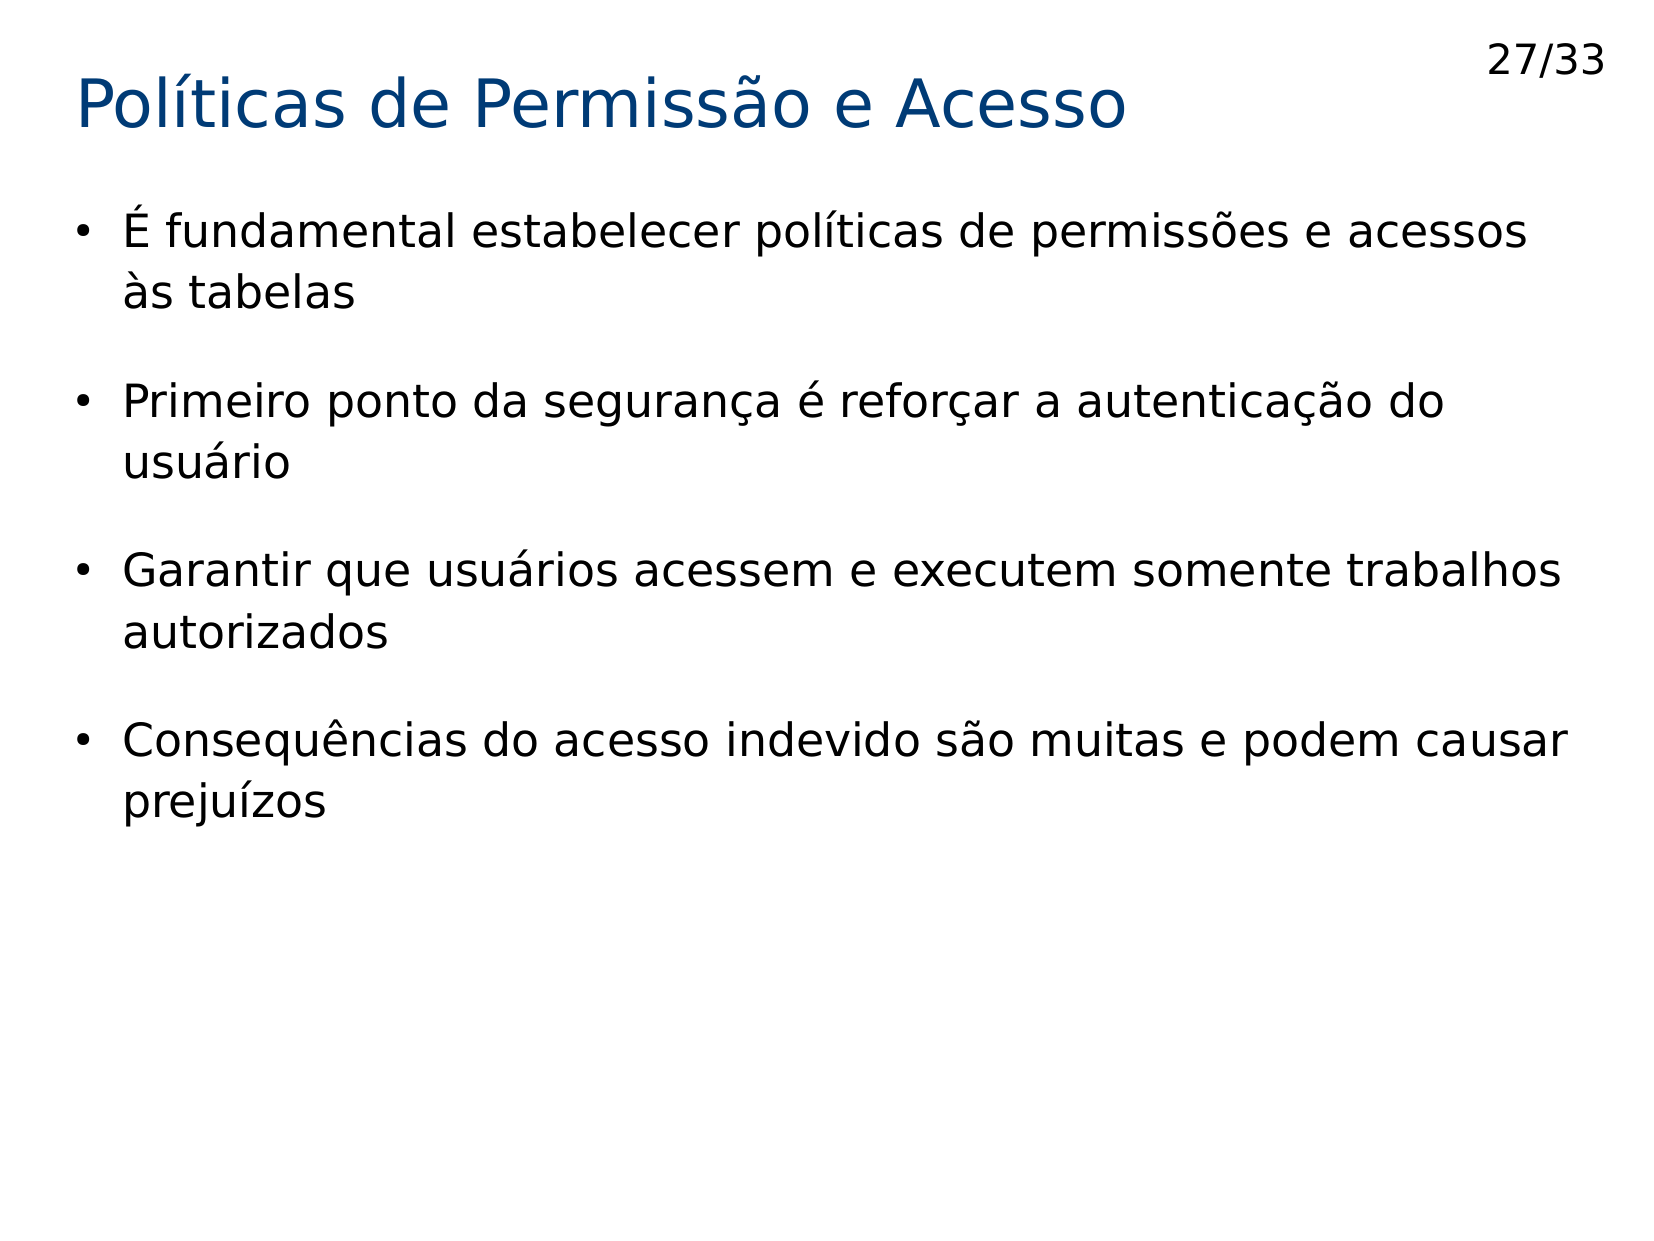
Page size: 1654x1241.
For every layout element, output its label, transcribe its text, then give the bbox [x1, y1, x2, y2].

title Políticas de Permissão e Acesso [75, 33, 1425, 175]
list É fundamental estabelecer políticas de permissões e acessos às tabelas Primeiro ponto da segurança é reforçar a autenticação do usuário Garantir que usuários acessem e executem somente trabalhos autorizados Consequências do acesso indevido são muitas e podem causar prejuízos [75, 196, 1591, 1183]
